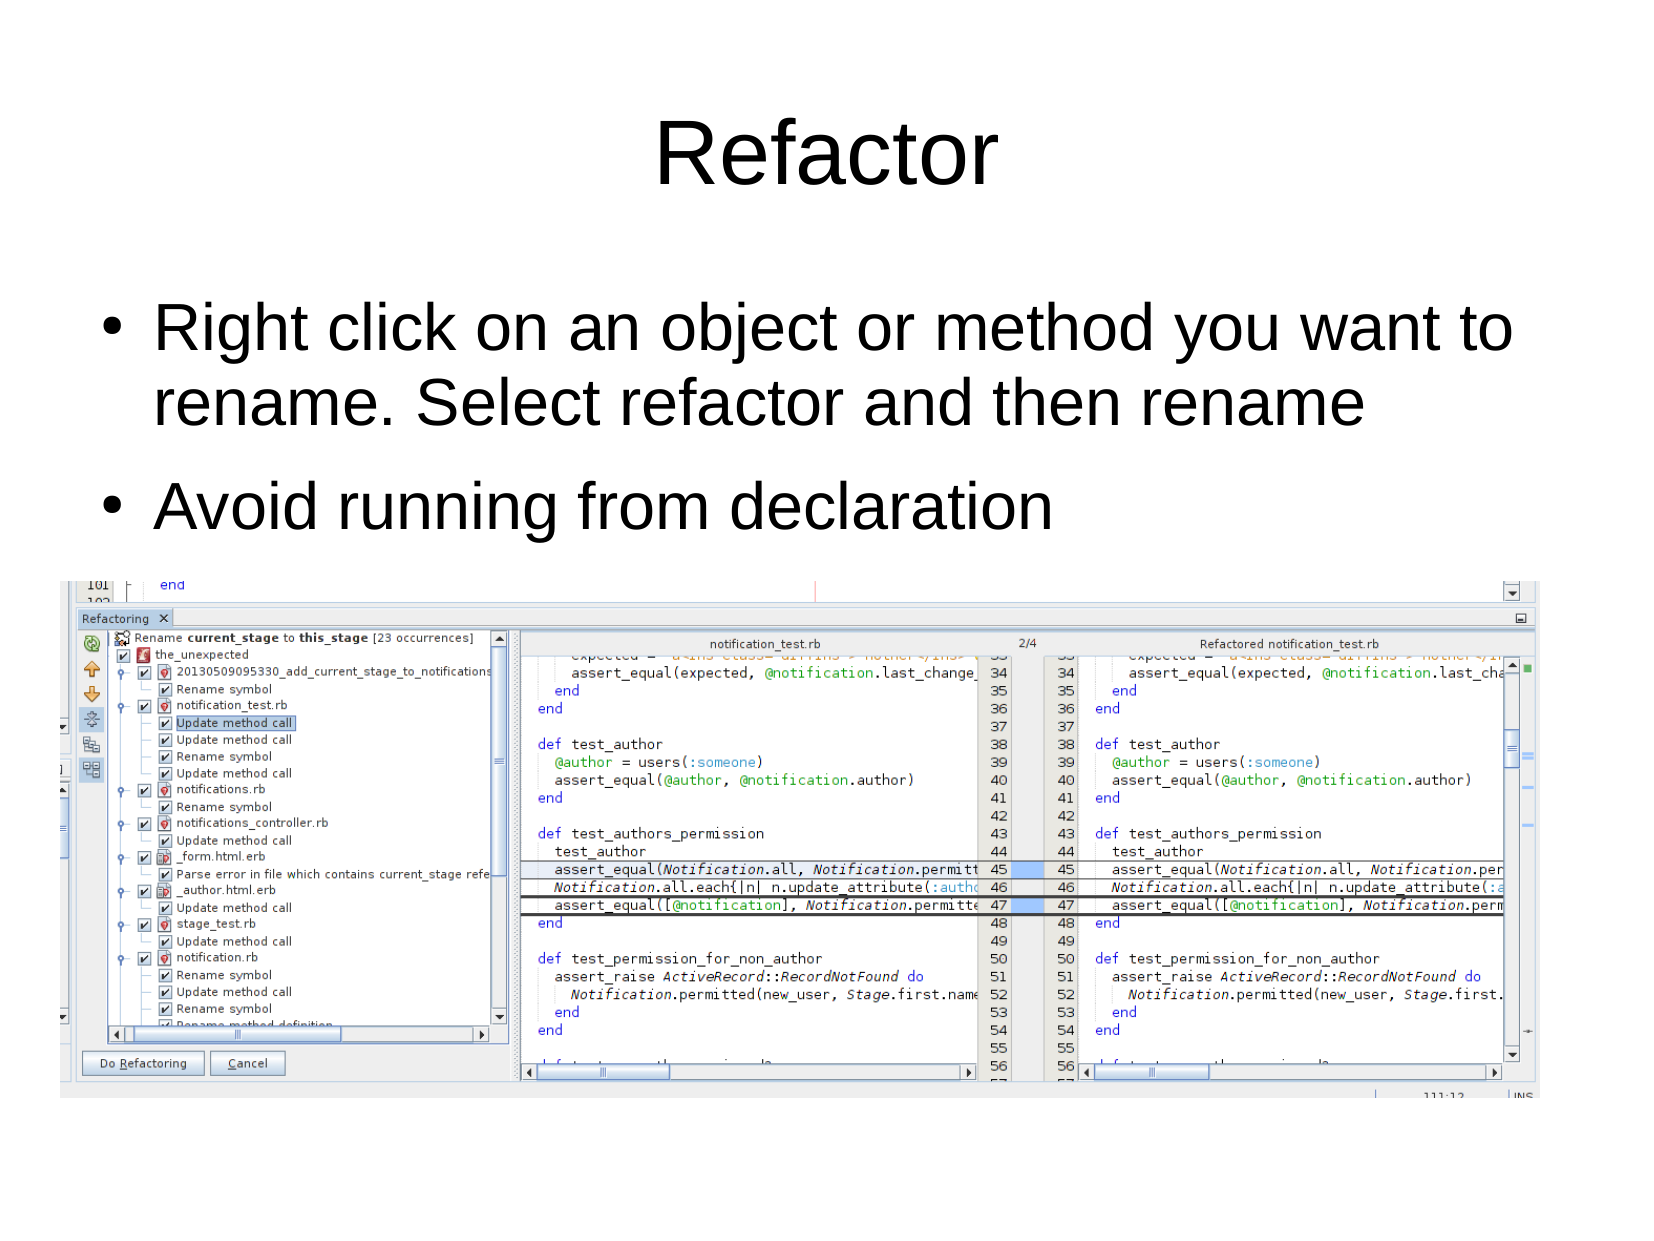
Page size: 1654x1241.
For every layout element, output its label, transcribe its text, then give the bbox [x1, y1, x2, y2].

picture [60, 581, 1540, 1098]
list Right click on an object or method you want to rename. Select refactor and then rename Avoid running from declaration [82, 290, 1571, 1010]
title Refactor [82, 49, 1571, 257]
